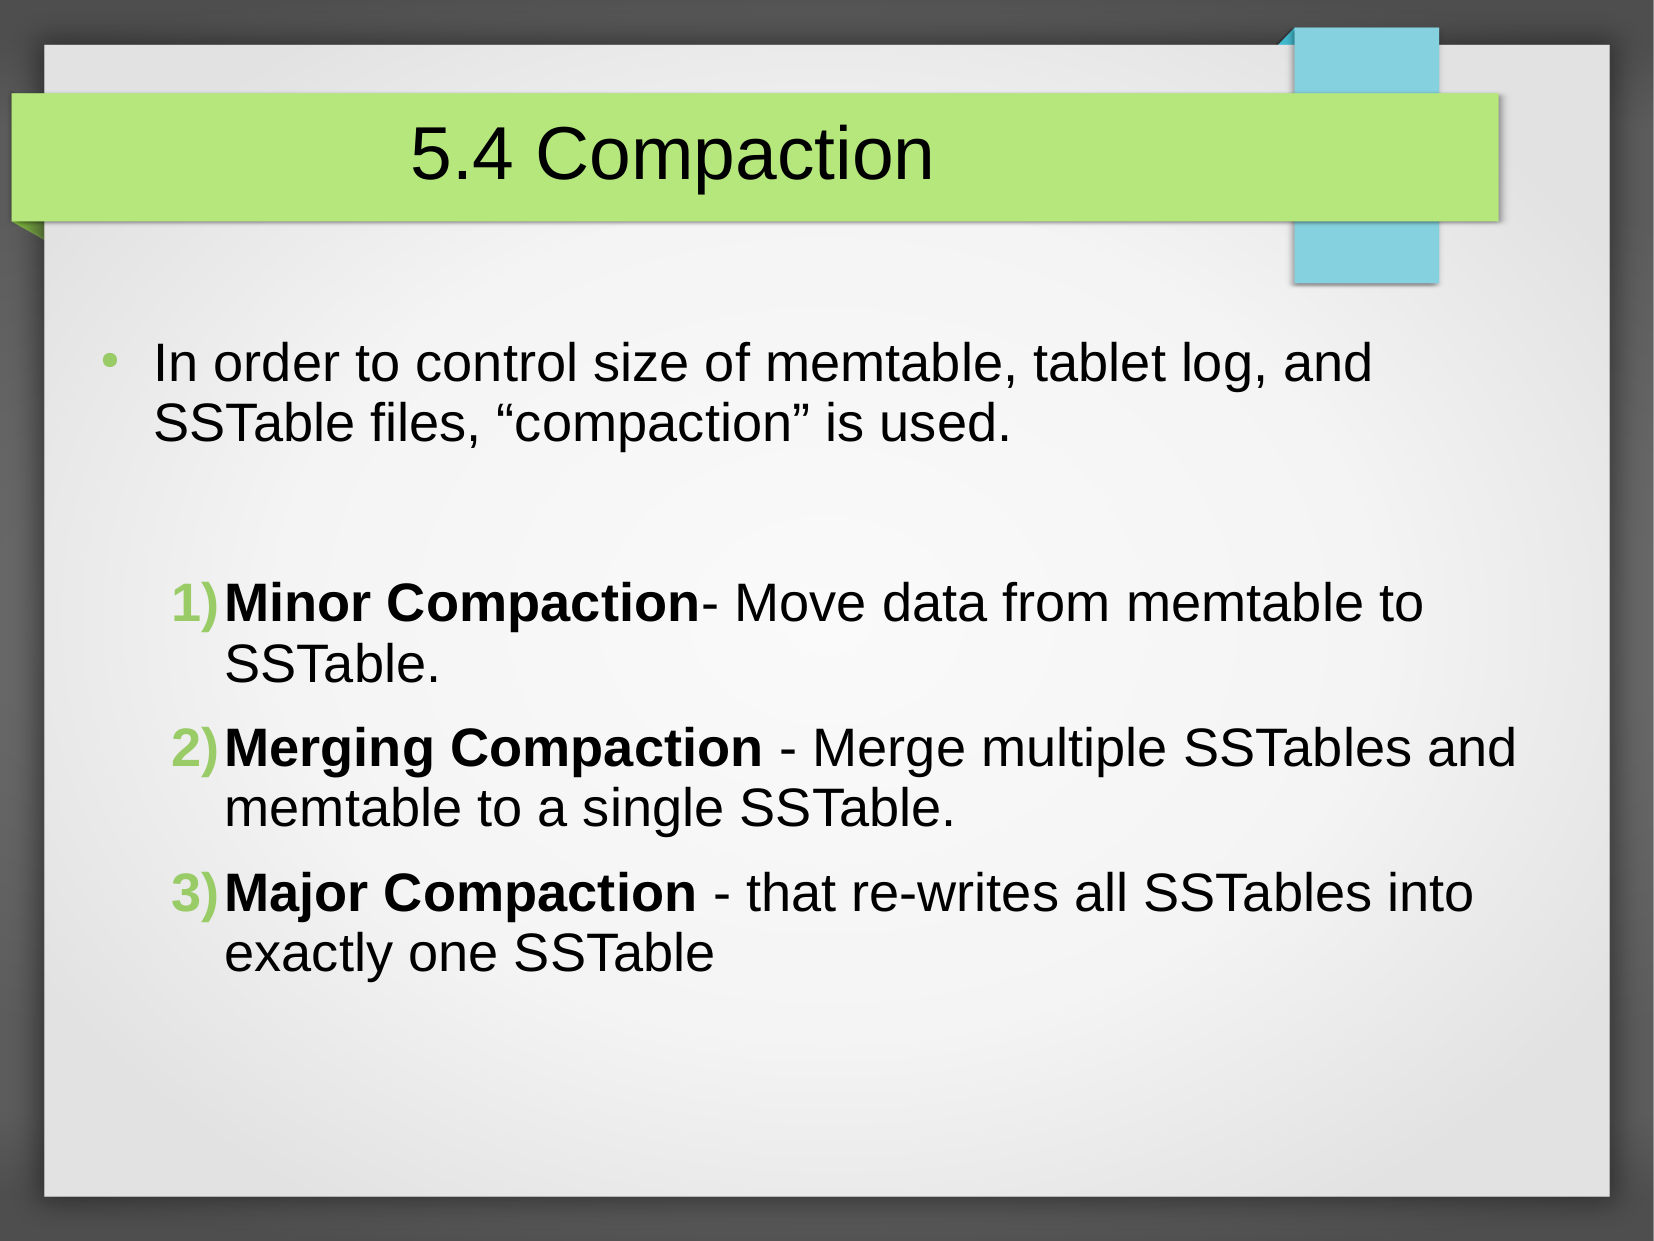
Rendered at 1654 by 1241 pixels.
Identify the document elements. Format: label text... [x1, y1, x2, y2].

picture [0, 0, 1654, 1241]
list In order to control size of memtable, tablet log, and SSTable files, “compaction” is used. Minor Compaction- Move data from memtable to SSTable. Merging Compaction - Merge multiple SSTables and memtable to a single SSTable. Major Compaction - that re-writes all SSTables into exactly one SSTable [82, 331, 1571, 1052]
title 5.4 Compaction [82, 94, 1264, 213]
